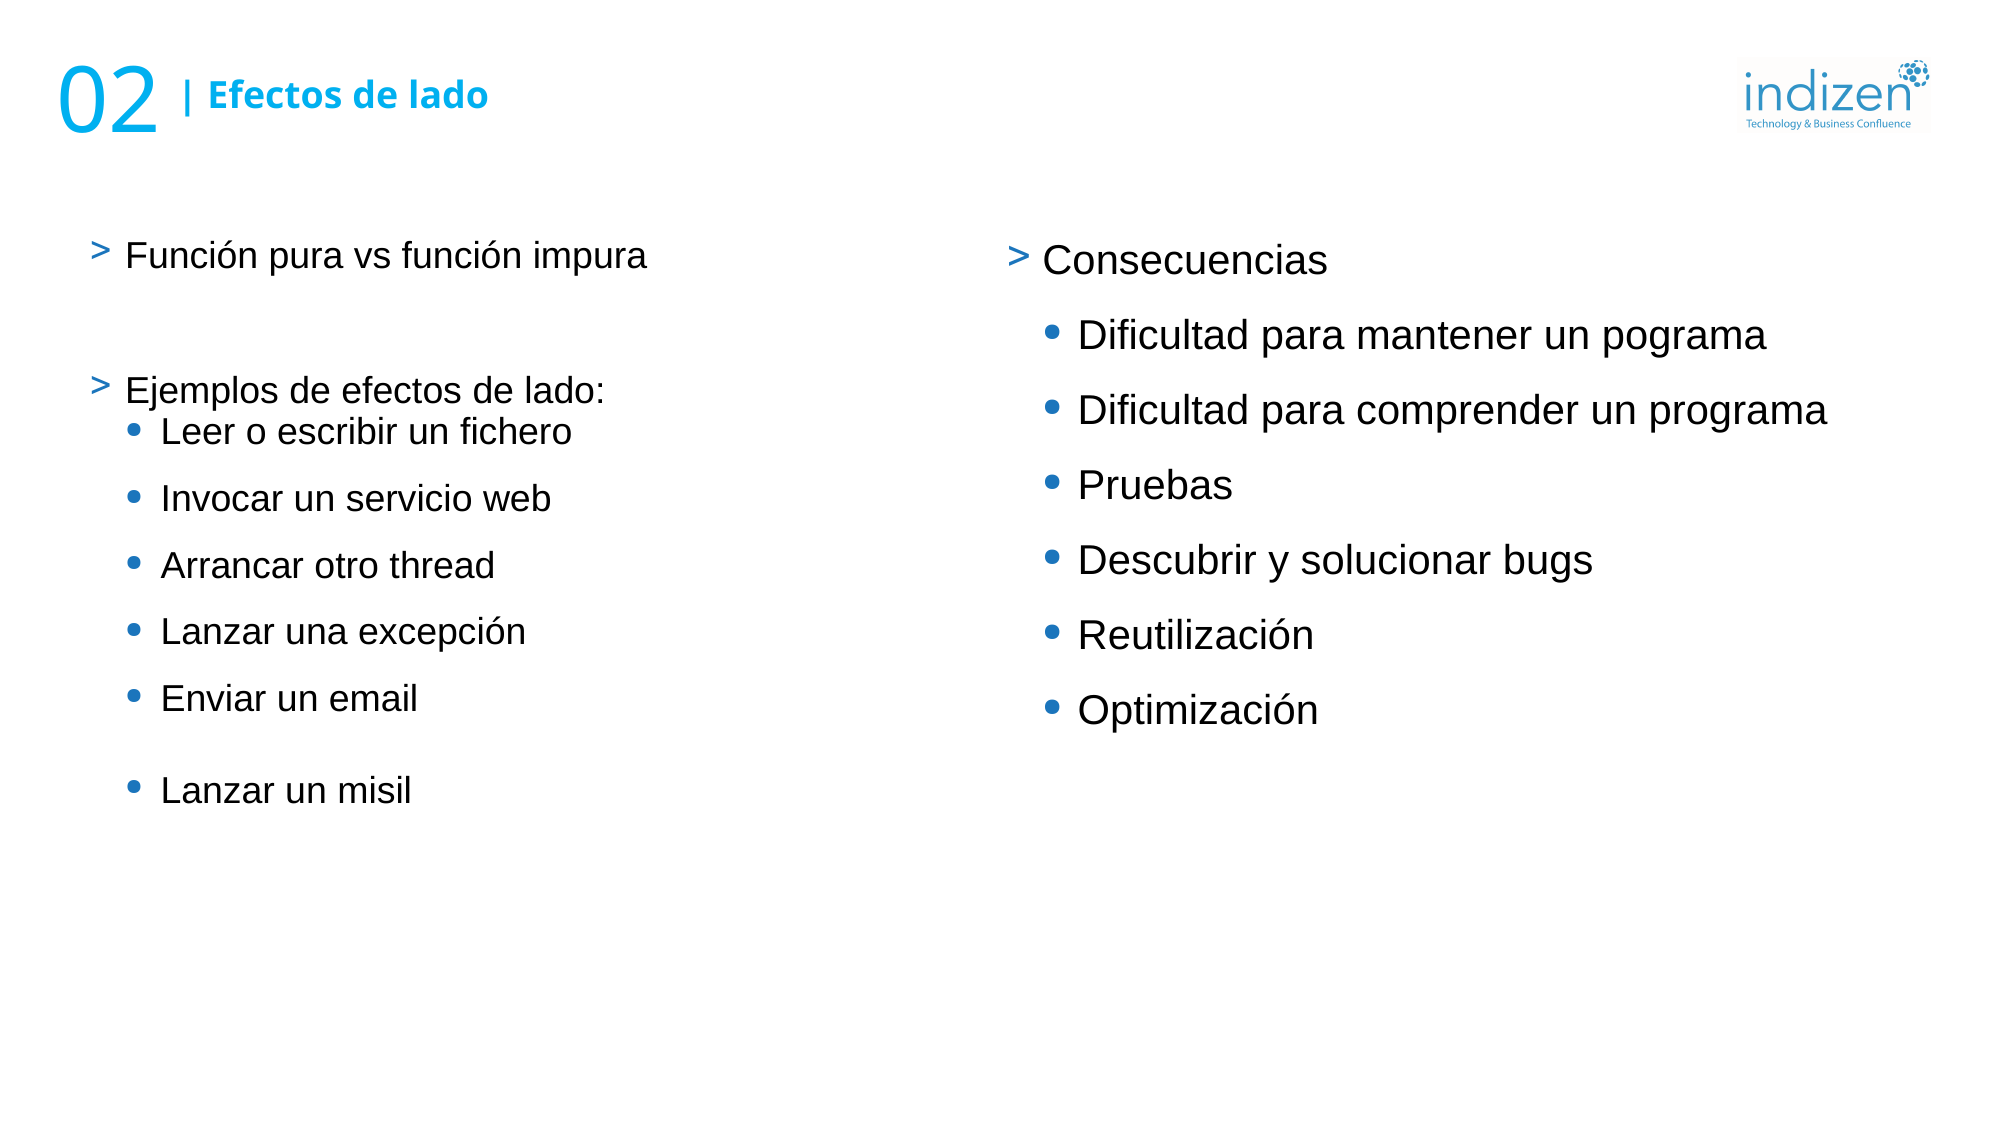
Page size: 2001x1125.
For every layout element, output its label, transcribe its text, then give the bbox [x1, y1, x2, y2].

text_box | Efectos de lado [157, 60, 1276, 126]
text_box 02 [69, 72, 96, 126]
text_box Consecuencias Dificultad para mantener un pograma Dificultad para comprender un programa Pruebas Descubrir y solucionar bugs Reutilización Optimización [992, 200, 1933, 1052]
text_box 02 [41, 45, 1392, 127]
picture [1737, 57, 1931, 133]
text_box Función pura vs función impura Ejemplos de efectos de lado: Leer o escribir un fichero Invocar un servicio web Arrancar otro thread Lanzar una excepción Enviar un email Lanzar un misil [75, 200, 992, 945]
